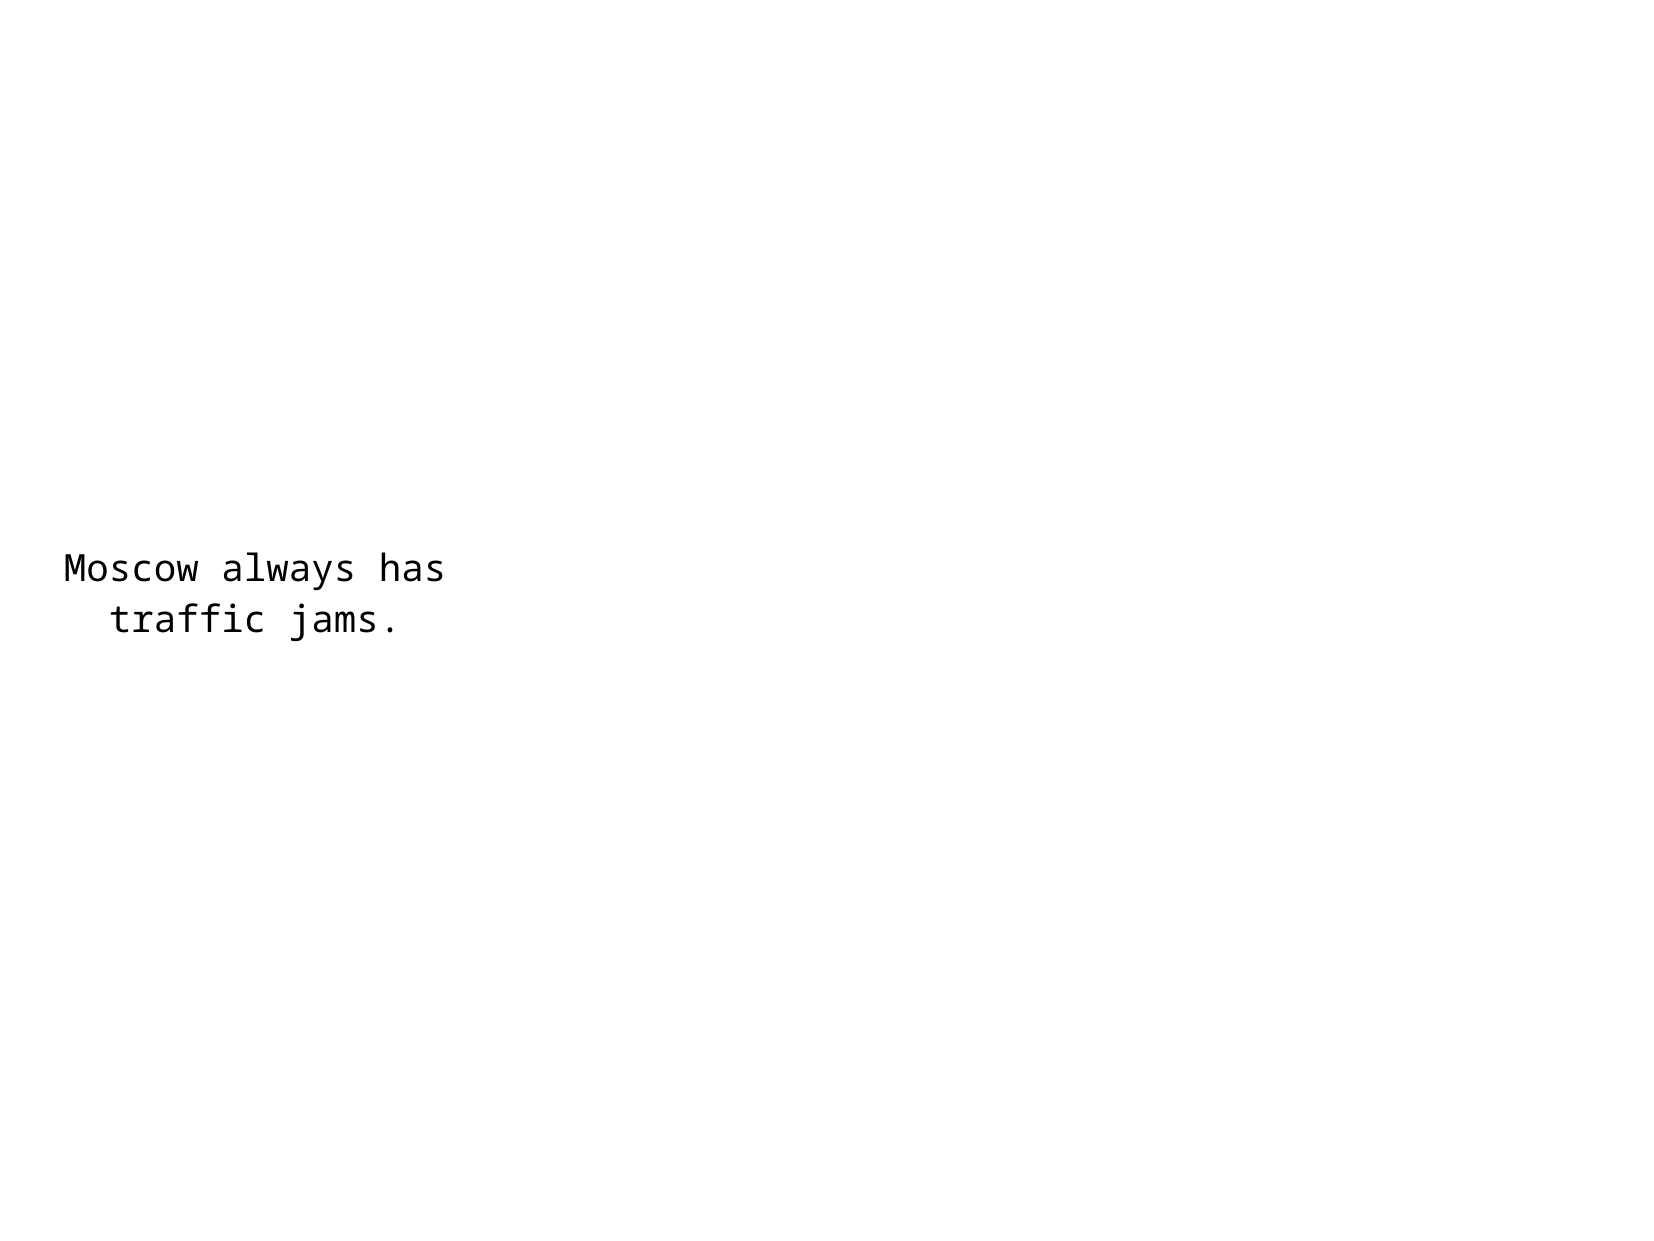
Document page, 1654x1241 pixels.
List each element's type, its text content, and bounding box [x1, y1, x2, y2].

subtitle Moscow always has traffic jams. [45, 480, 466, 706]
